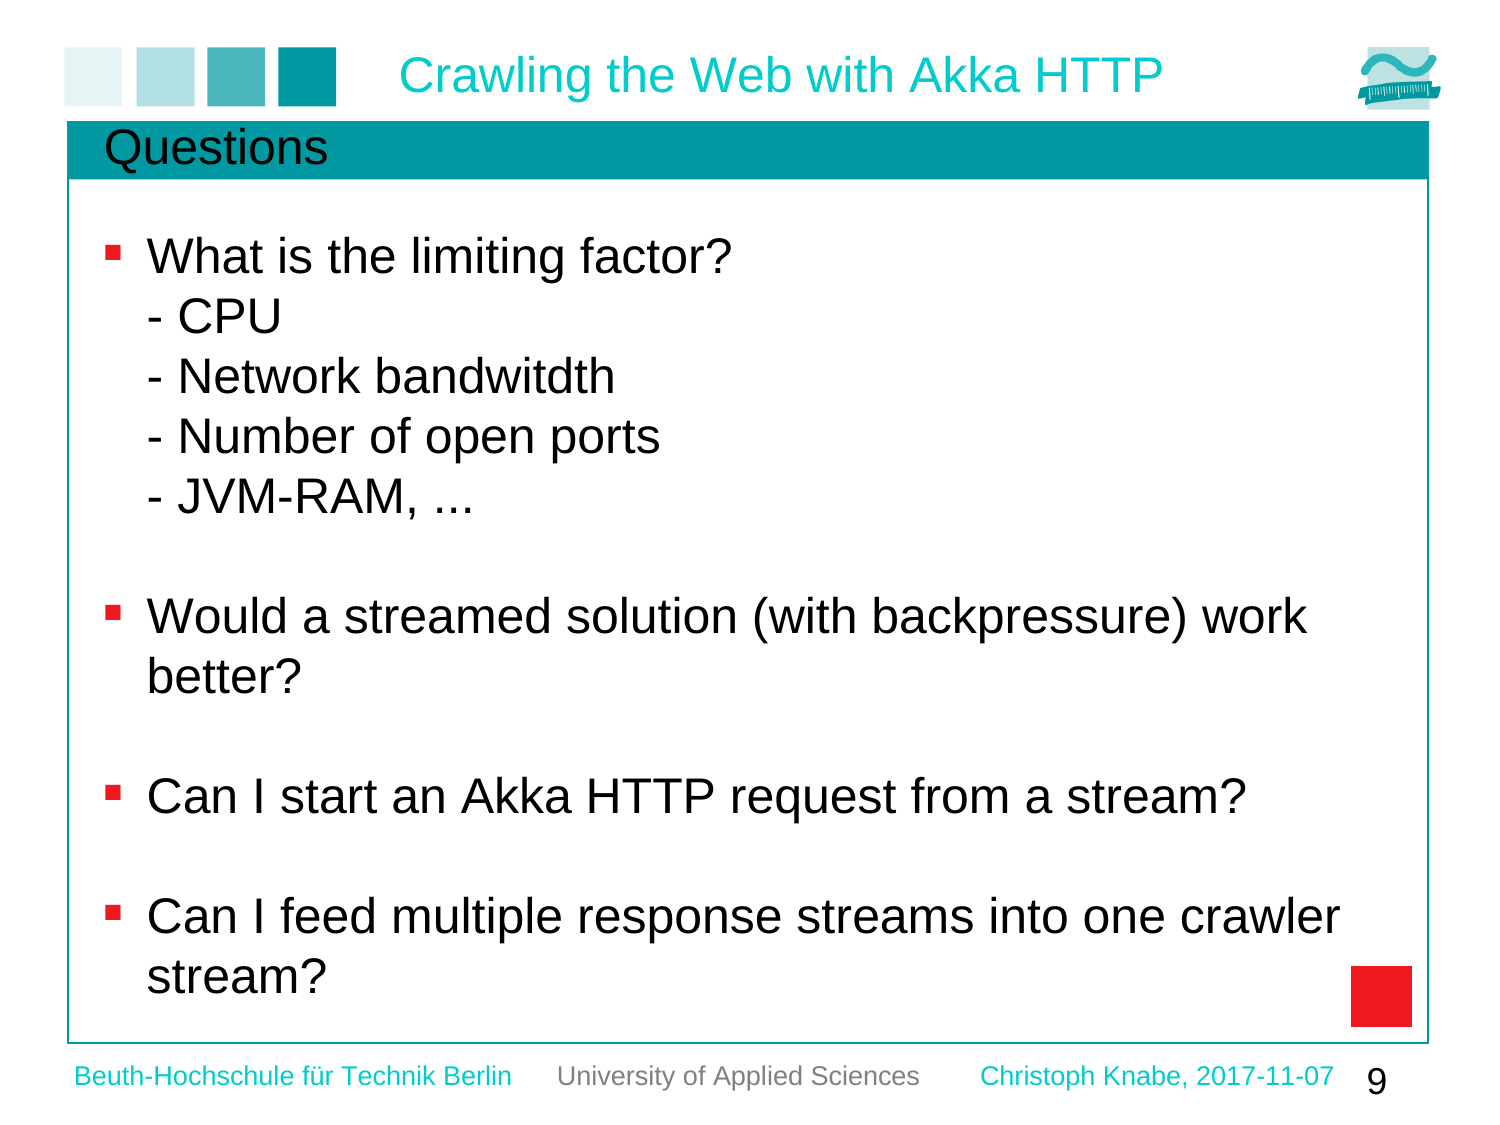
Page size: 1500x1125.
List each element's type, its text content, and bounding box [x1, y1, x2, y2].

text_box What is the limiting factor? - CPU - Network bandwitdth - Number of open ports - JVM-RAM, ... Would a streamed solution (with backpressure) work better? Can I start an Akka HTTP request from a stream? Can I feed multiple response streams into one crawler stream? [90, 182, 1397, 1012]
text_box Questions [89, 106, 1418, 182]
picture [1358, 47, 1441, 110]
